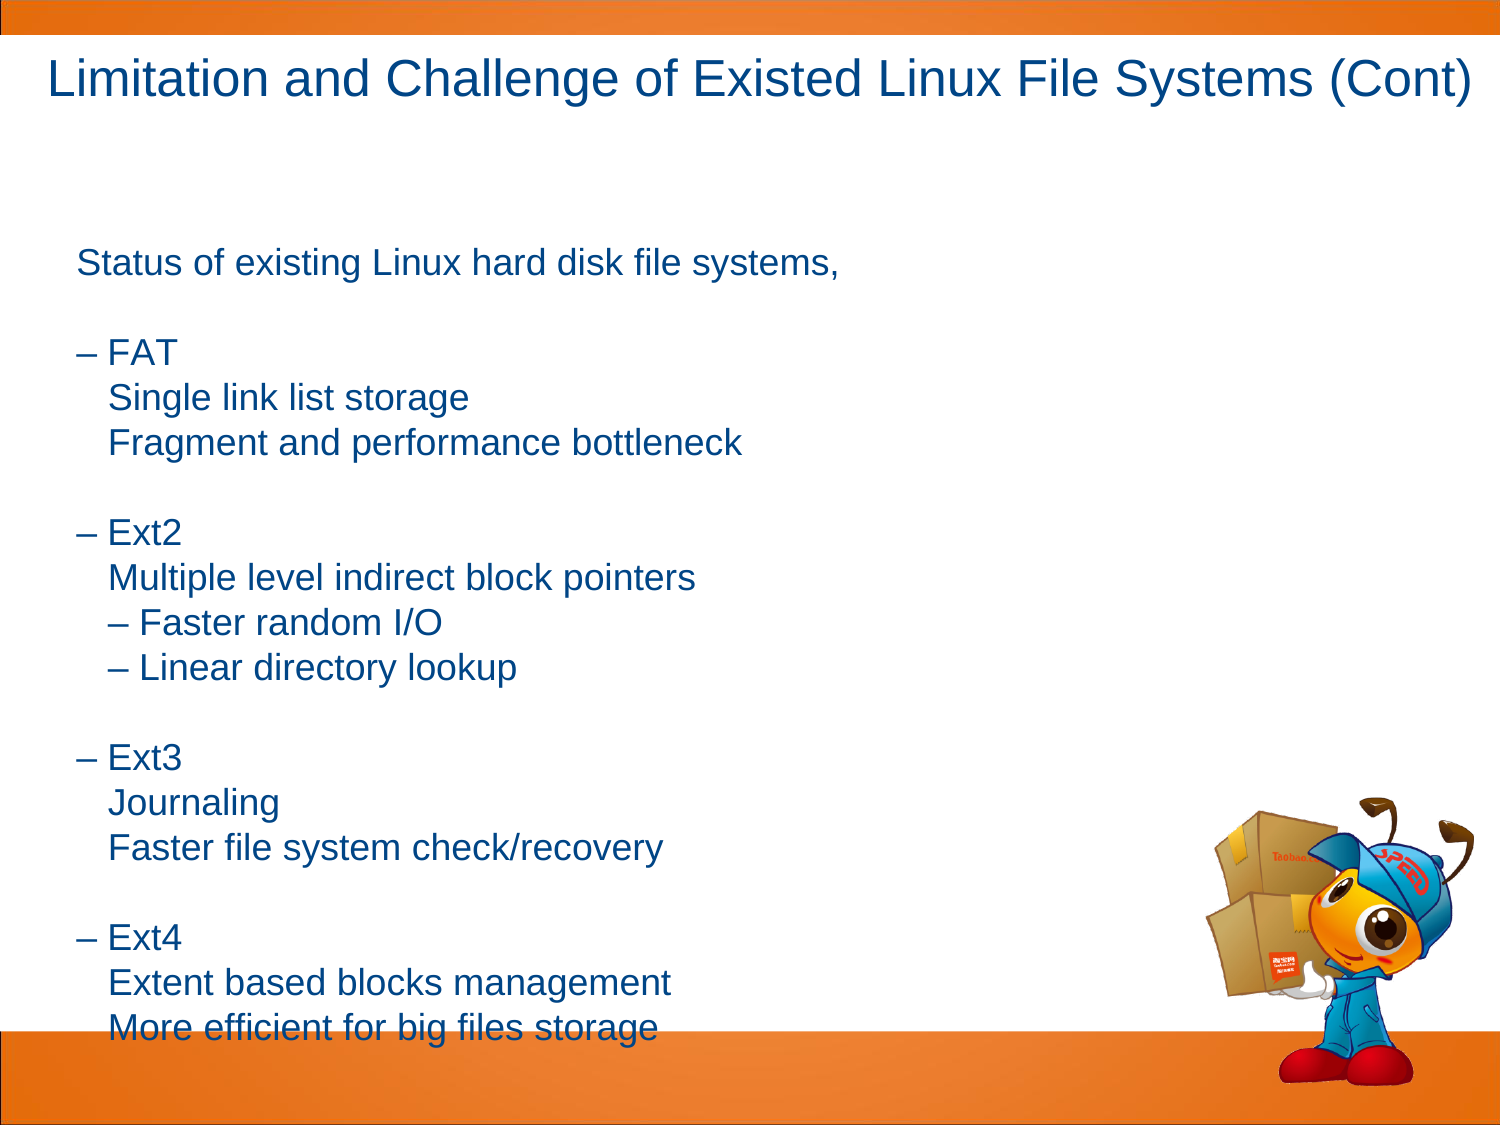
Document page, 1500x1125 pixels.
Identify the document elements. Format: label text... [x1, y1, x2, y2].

text_box Status of existing Linux hard disk file systems, – FAT Single link list storage Fragment and performance bottleneck – Ext2 Multiple level indirect block pointers – Faster random I/O – Linear directory lookup – Ext3 Journaling Faster file system check/recovery – Ext4 Extent based blocks management More efficient for big files storage [61, 230, 1388, 1101]
picture [0, 785, 1500, 1125]
picture [0, 0, 1500, 35]
text_box Limitation and Challenge of Existed Linux File Systems (Cont) [32, 37, 1488, 115]
